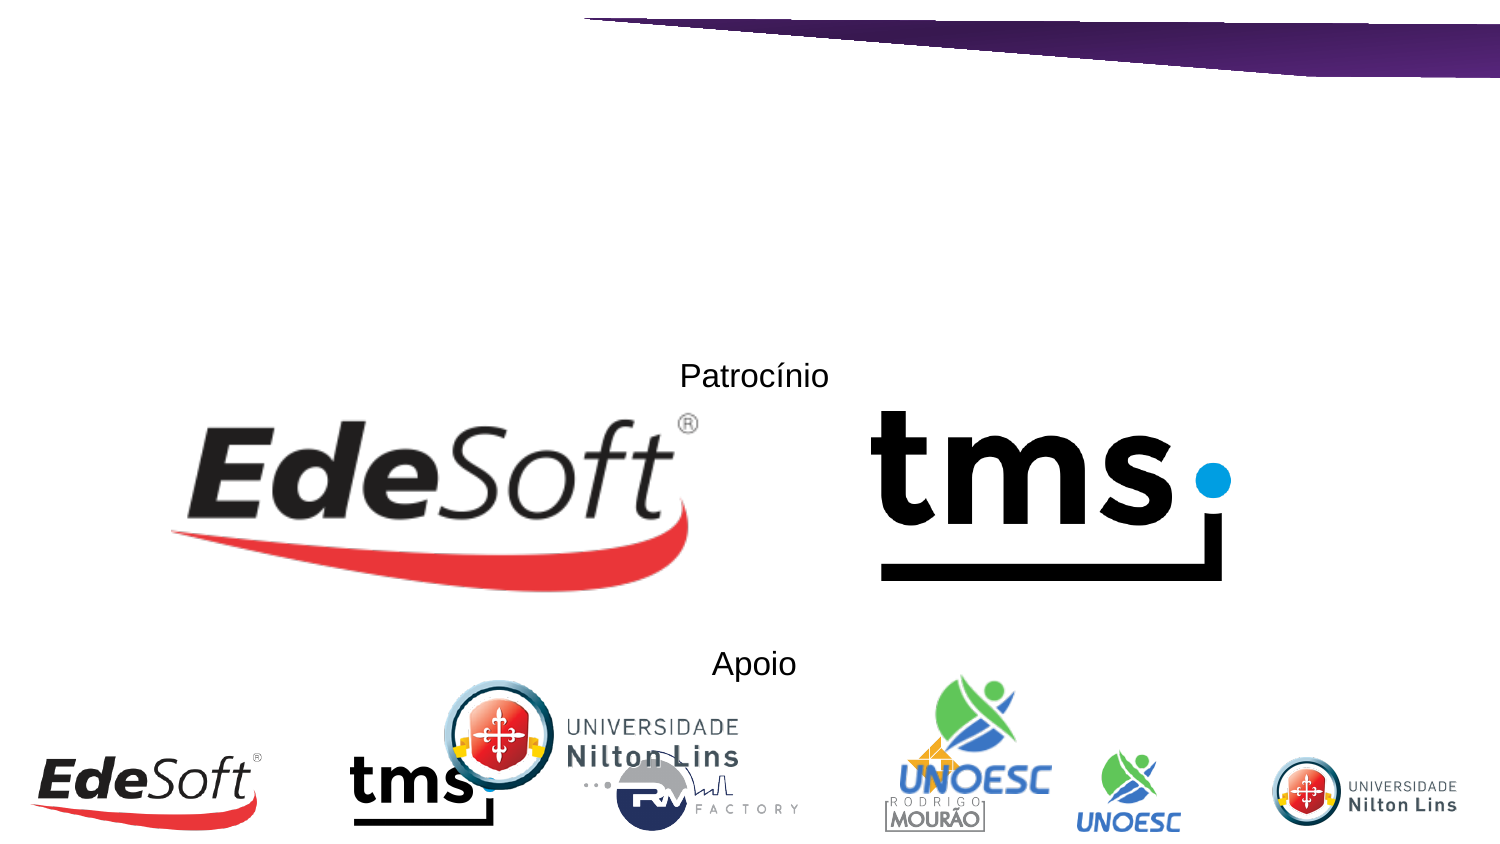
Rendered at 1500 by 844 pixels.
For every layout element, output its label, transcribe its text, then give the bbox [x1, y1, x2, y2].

picture [30, 751, 264, 831]
picture [1077, 749, 1181, 832]
text_box Apoio [110, 634, 1399, 688]
picture [885, 688, 1052, 832]
picture [347, 688, 798, 831]
picture [171, 410, 705, 594]
picture [864, 401, 1238, 594]
text_box Patrocínio [110, 347, 1399, 401]
picture [1268, 751, 1462, 831]
